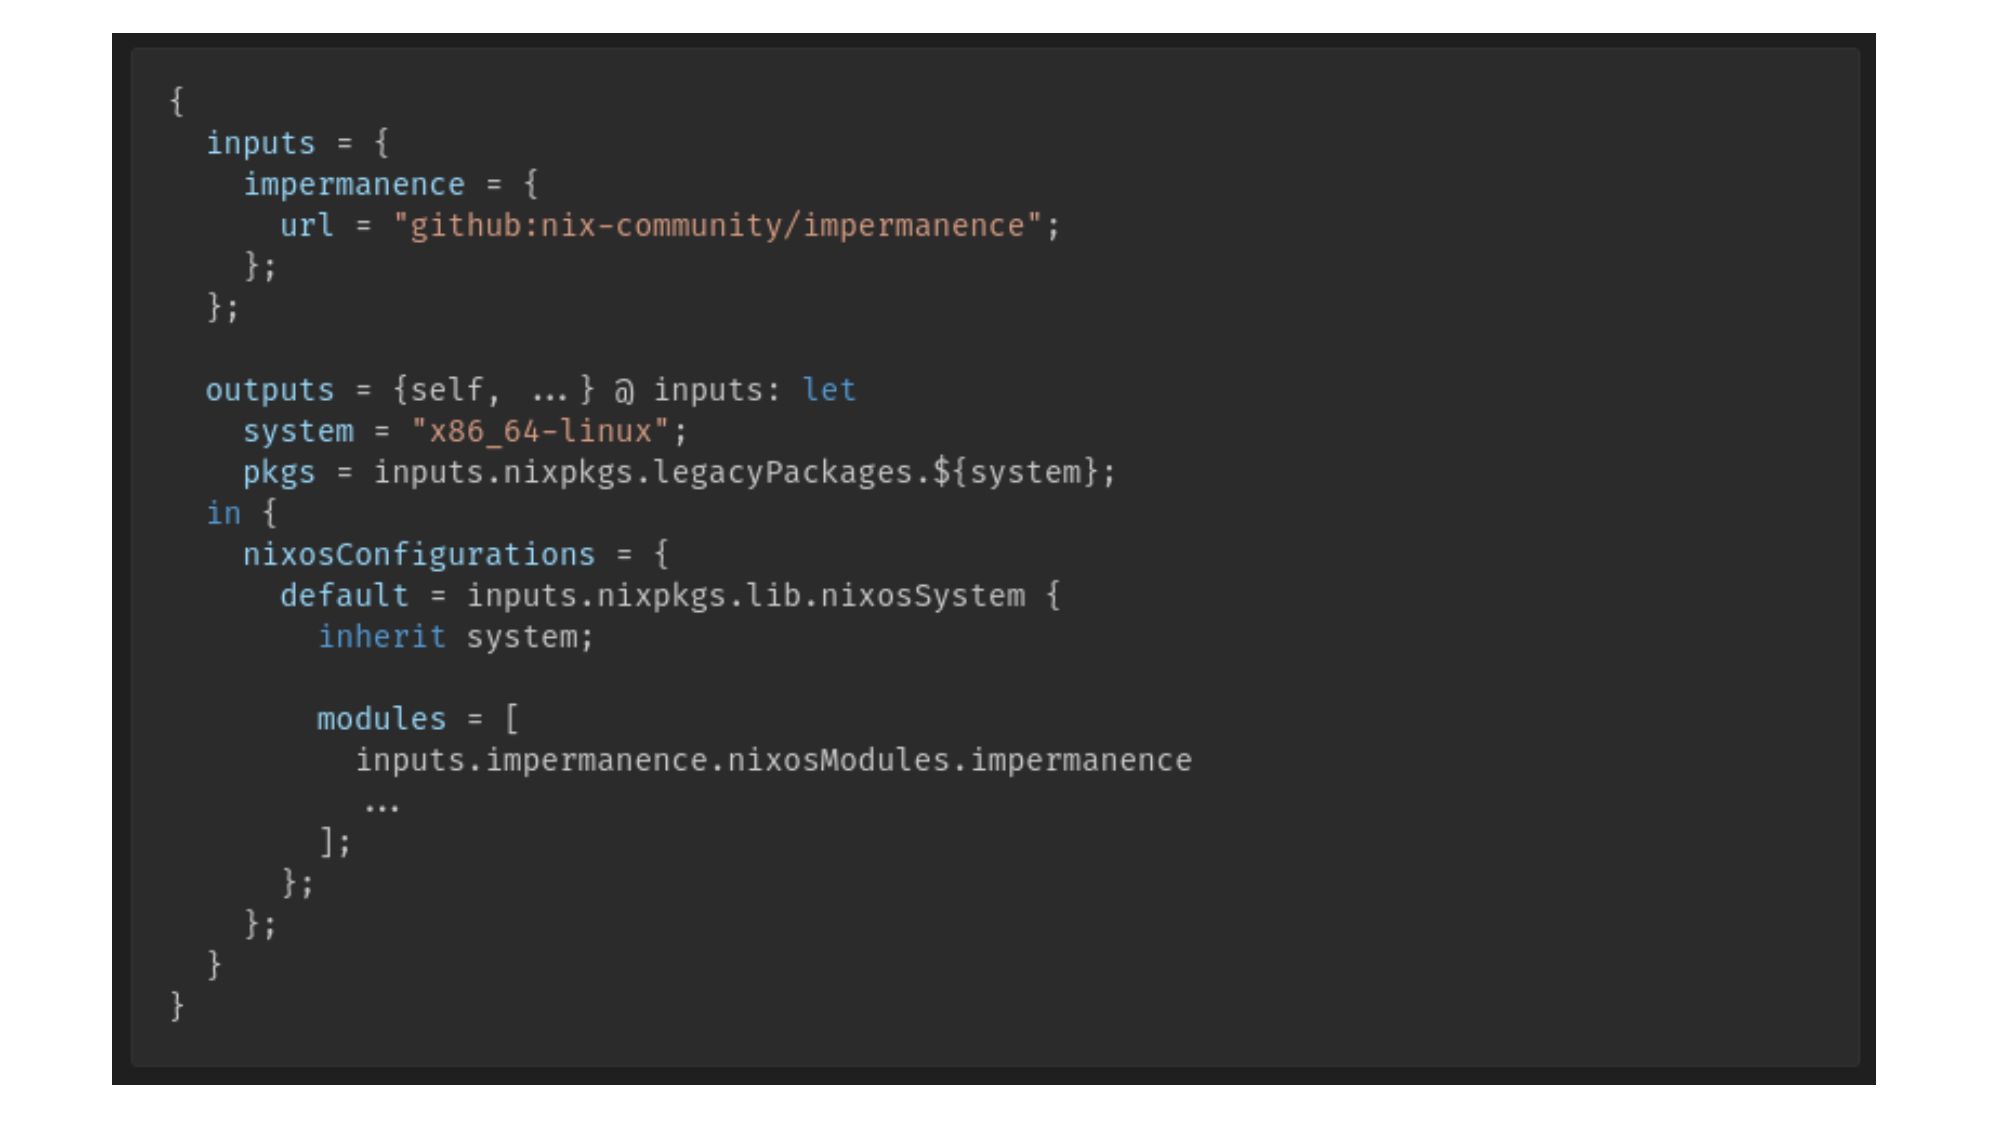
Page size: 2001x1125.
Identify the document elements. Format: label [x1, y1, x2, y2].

picture [112, 33, 1876, 1085]
